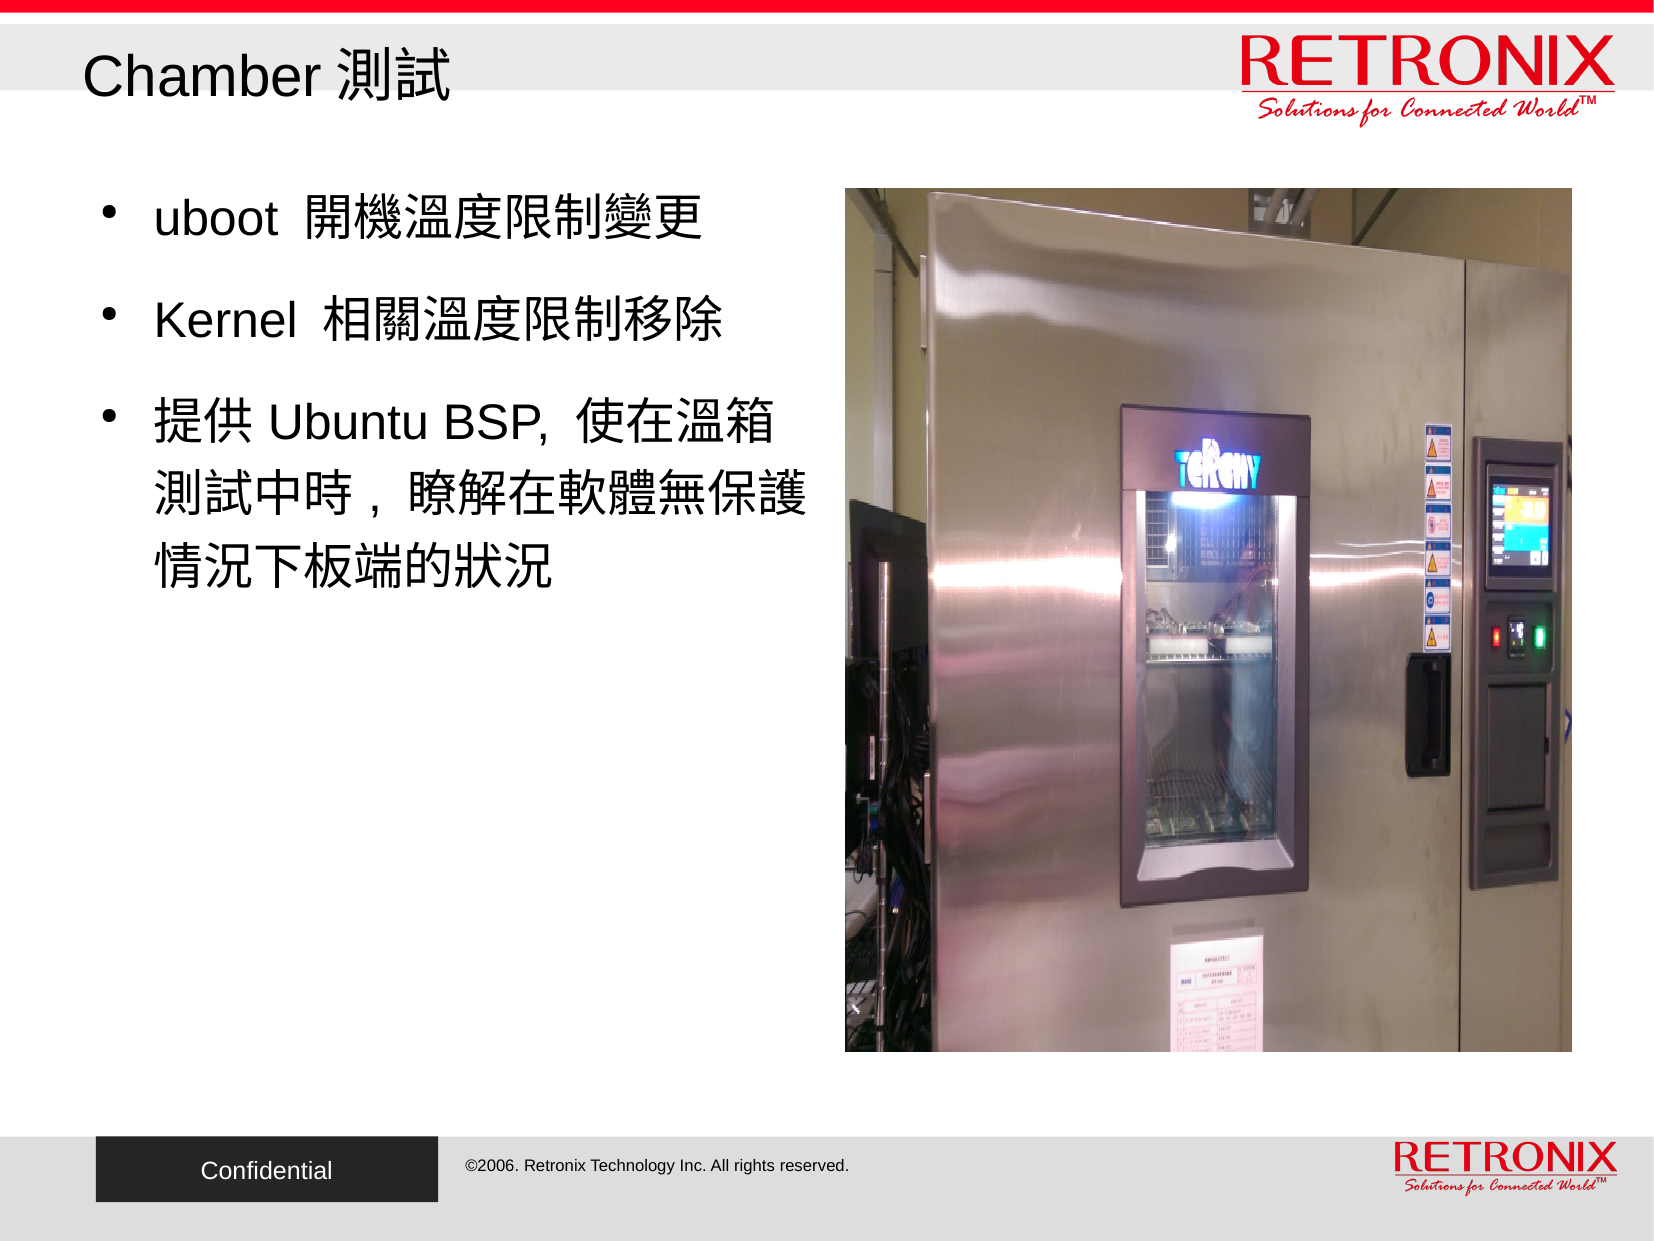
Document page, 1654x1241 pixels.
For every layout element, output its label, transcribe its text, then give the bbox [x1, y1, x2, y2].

picture [1235, 31, 1621, 130]
list uboot 開機溫度限制變更 Kernel 相關溫度限制移除 提供Ubuntu BSP, 使在溫箱測試中時, 瞭解在軟體無保護情況下板端的狀況 [82, 177, 809, 1087]
title Chamber測試 [82, 23, 1205, 119]
picture [845, 188, 1572, 1052]
picture [1391, 1139, 1621, 1198]
